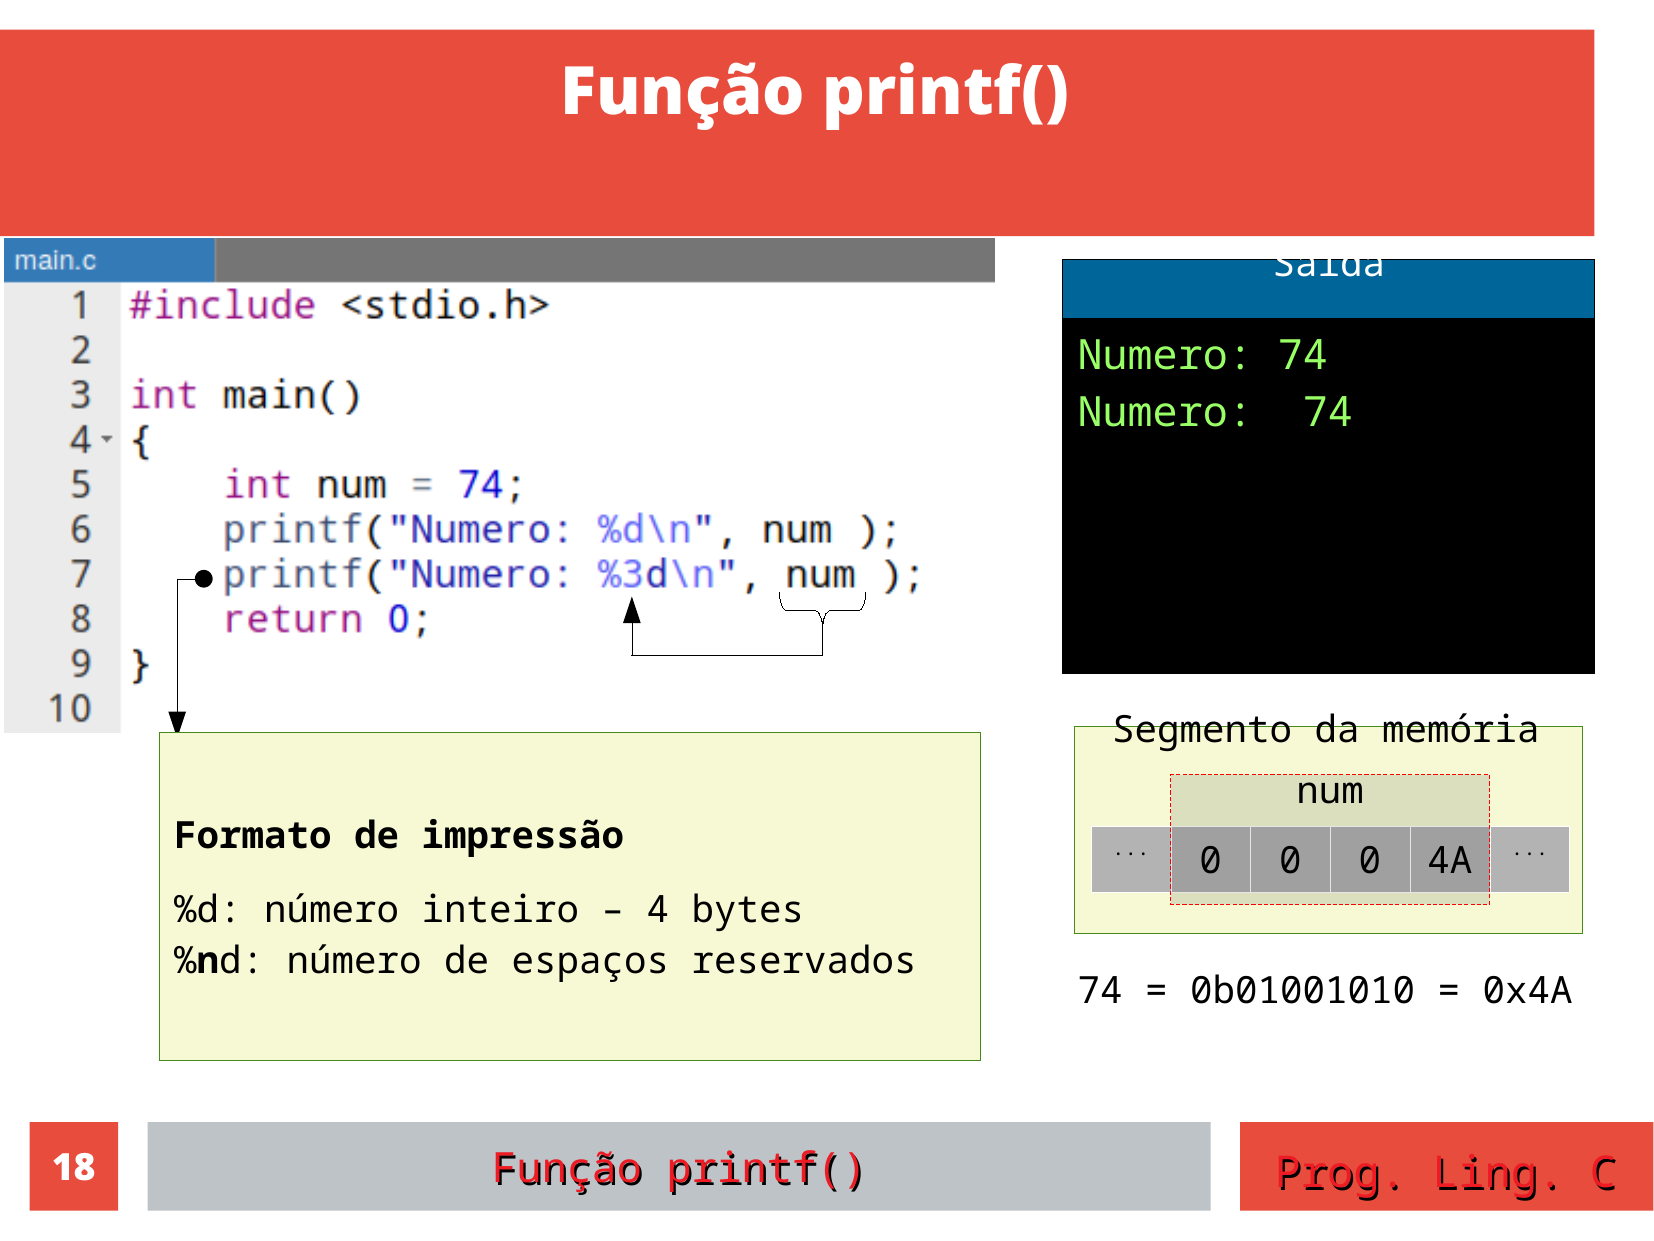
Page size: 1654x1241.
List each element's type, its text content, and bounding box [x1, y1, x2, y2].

text_box Função printf() [197, 1133, 1162, 1199]
title Função printf() [283, 42, 1347, 225]
table_header ... [1092, 827, 1170, 892]
text_box Prog. Ling. C [1233, 1133, 1654, 1202]
table_header ... [1491, 827, 1569, 892]
text_box Segmento da memória [1074, 726, 1583, 934]
text_box Formato de impressão %d: número inteiro – 4 bytes %nd: número de espaços reservados [159, 732, 981, 1061]
text_box Saída [1062, 259, 1595, 318]
text_box Saída [1346, 259, 1356, 274]
picture [4, 238, 995, 733]
text_box Numero: 74 Numero: 74 [1062, 318, 1595, 674]
text_box num [1170, 774, 1490, 905]
text_box 74 = 0b01001010 = 0x4A [1062, 955, 1595, 1016]
